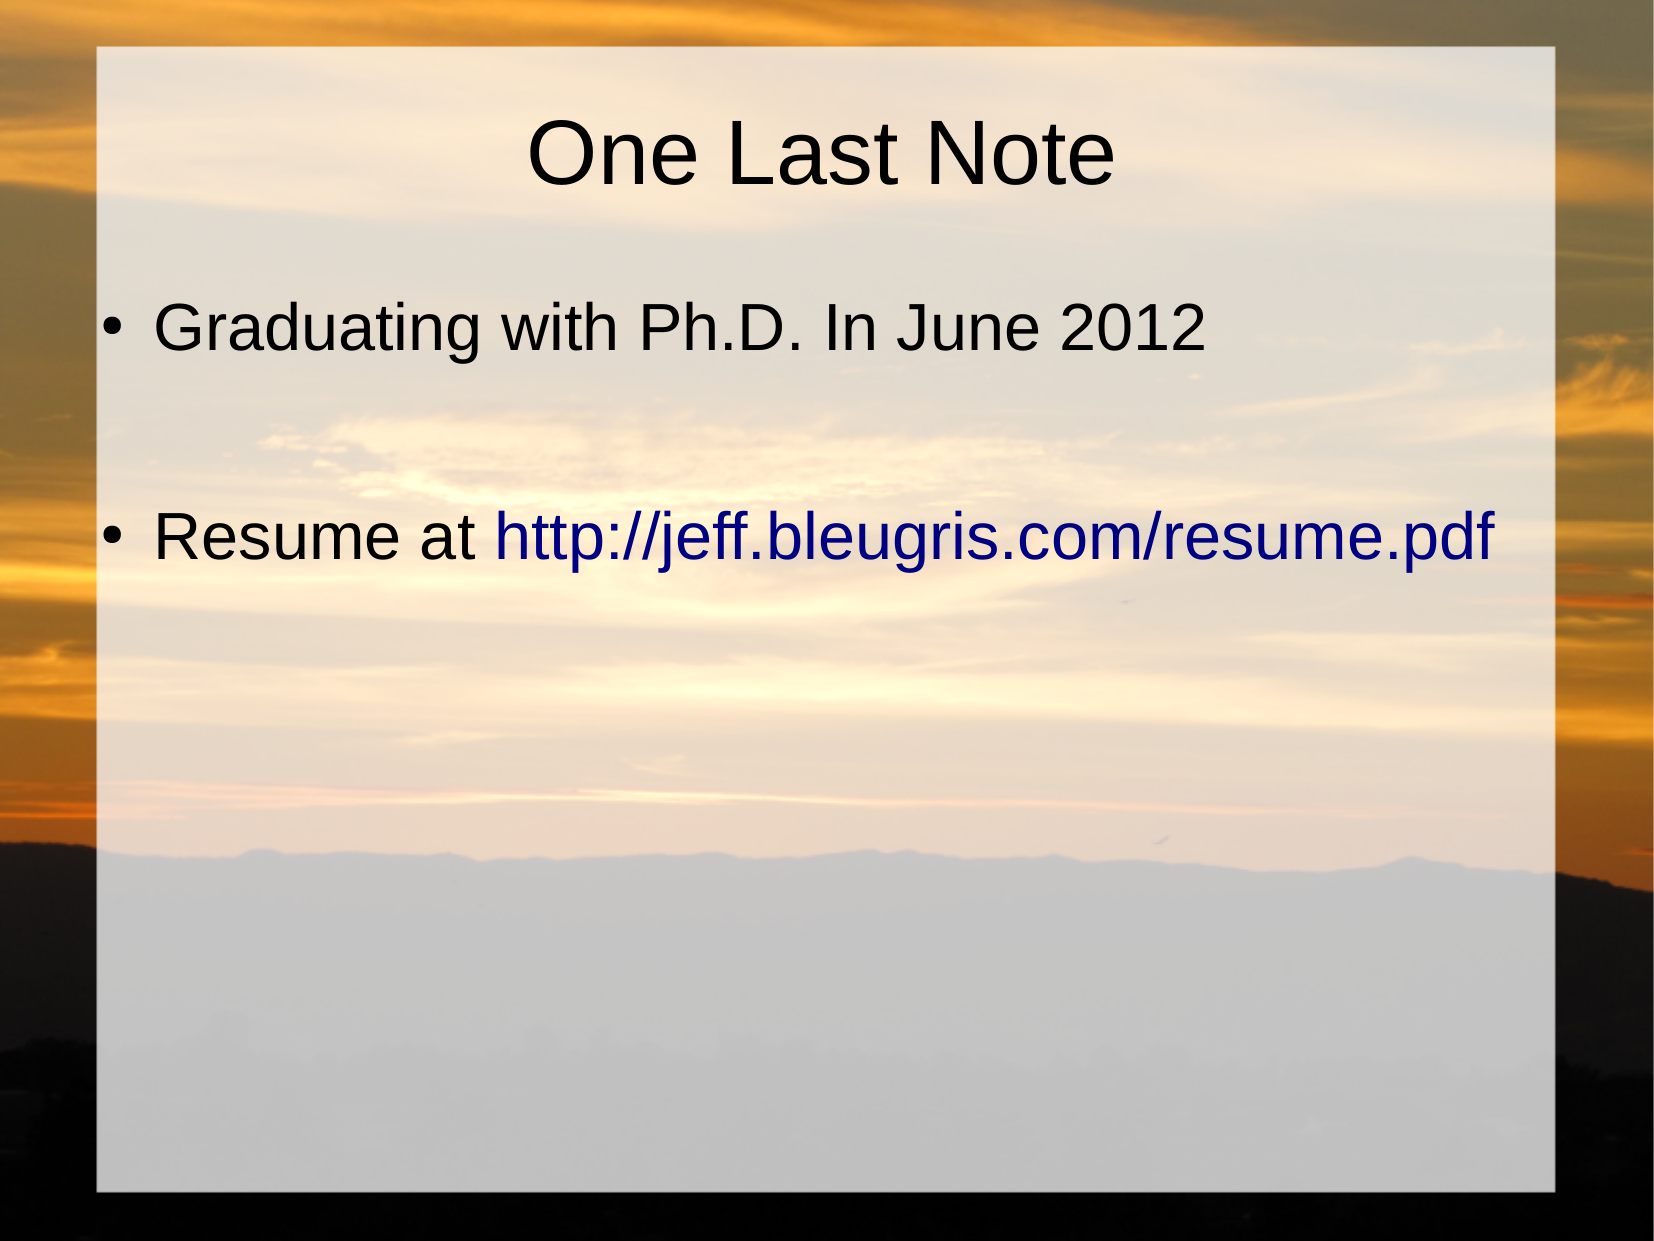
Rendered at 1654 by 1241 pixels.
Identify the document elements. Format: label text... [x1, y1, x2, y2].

picture [0, 0, 1654, 1241]
title One Last Note [82, 49, 1571, 257]
list Graduating with Ph.D. In June 2012 Resume at http://jeff.bleugris.com/resume.pdf [82, 290, 1571, 1109]
